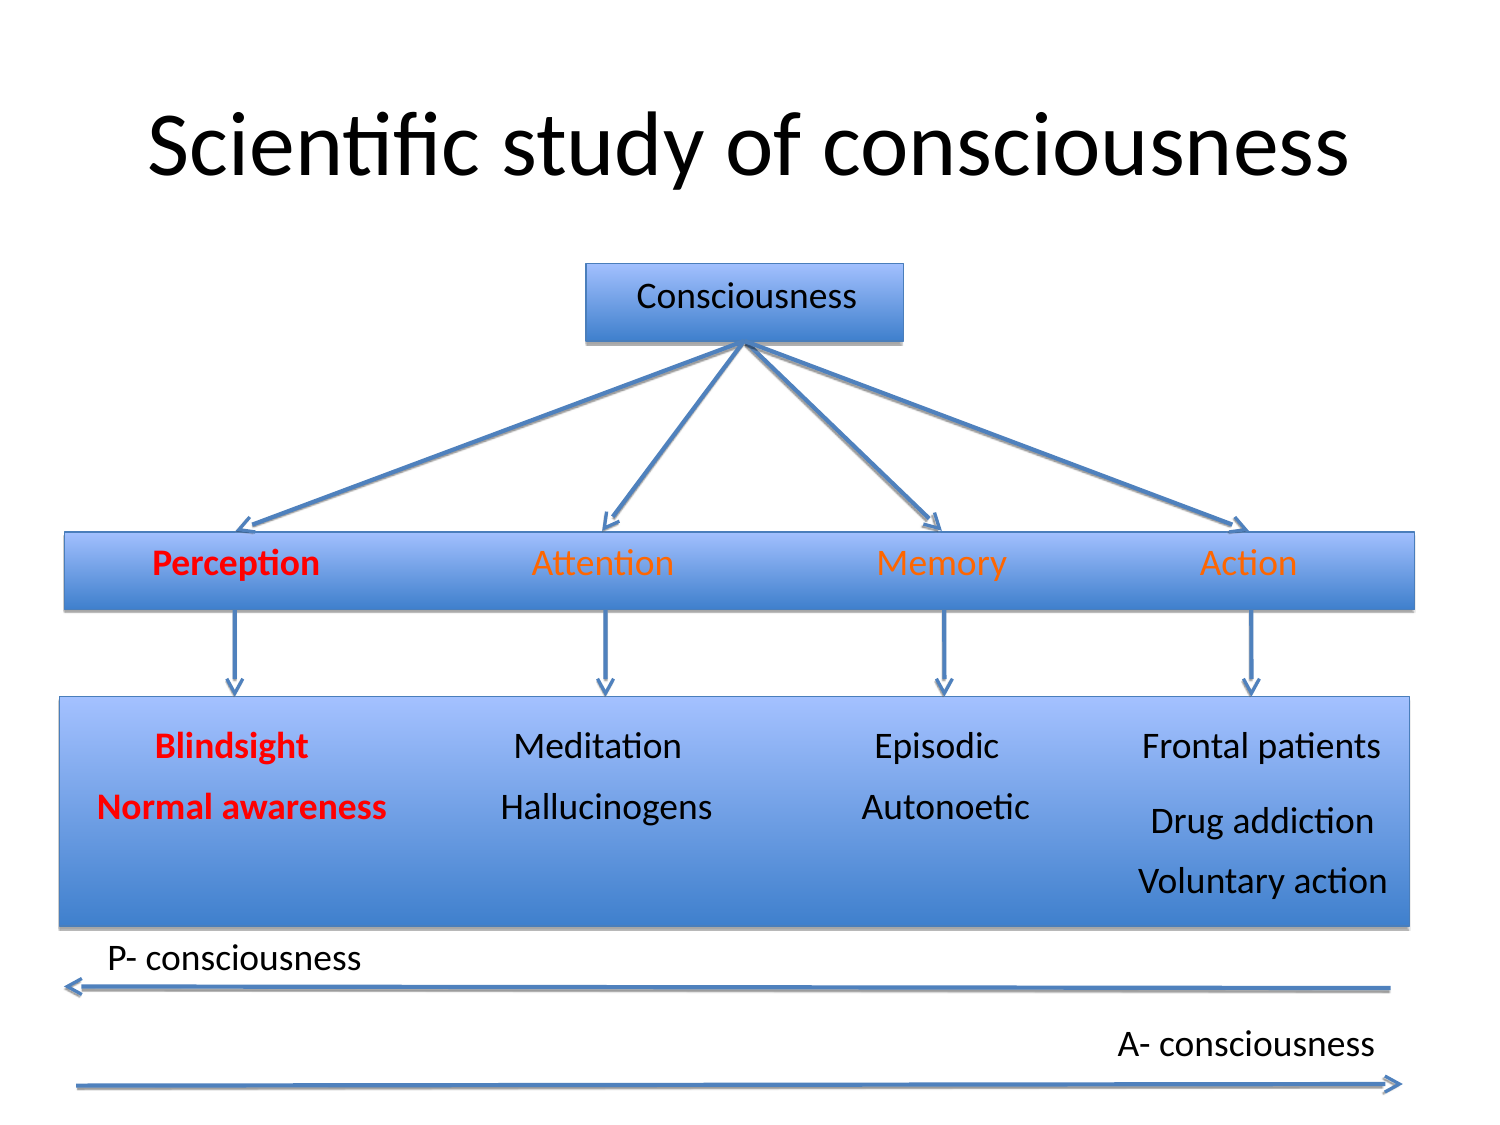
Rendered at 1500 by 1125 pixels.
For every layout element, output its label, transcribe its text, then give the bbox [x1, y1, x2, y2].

text_box [59, 696, 1410, 926]
text_box Meditation [498, 713, 698, 774]
text_box Episodic [859, 713, 1015, 774]
text_box Voluntary action [1123, 848, 1403, 908]
text_box Drug addiction [1135, 788, 1390, 848]
text_box Memory [861, 530, 1022, 591]
text_box Hallucinogens [485, 774, 728, 835]
text_box Perception [137, 530, 336, 591]
text_box Autonoetic [846, 774, 1045, 835]
text_box Consciousness [621, 263, 873, 324]
text_box Attention [516, 530, 690, 591]
text_box P- consciousness [92, 925, 377, 986]
text_box Blindsight [140, 713, 325, 774]
title Scientific study of consciousness [75, 45, 1425, 233]
text_box [64, 532, 1415, 610]
text_box Normal awareness [82, 774, 402, 835]
text_box Frontal patients [1127, 713, 1396, 774]
text_box A- consciousness [1103, 1011, 1391, 1072]
text_box Action [1185, 530, 1313, 591]
text_box [585, 263, 904, 341]
